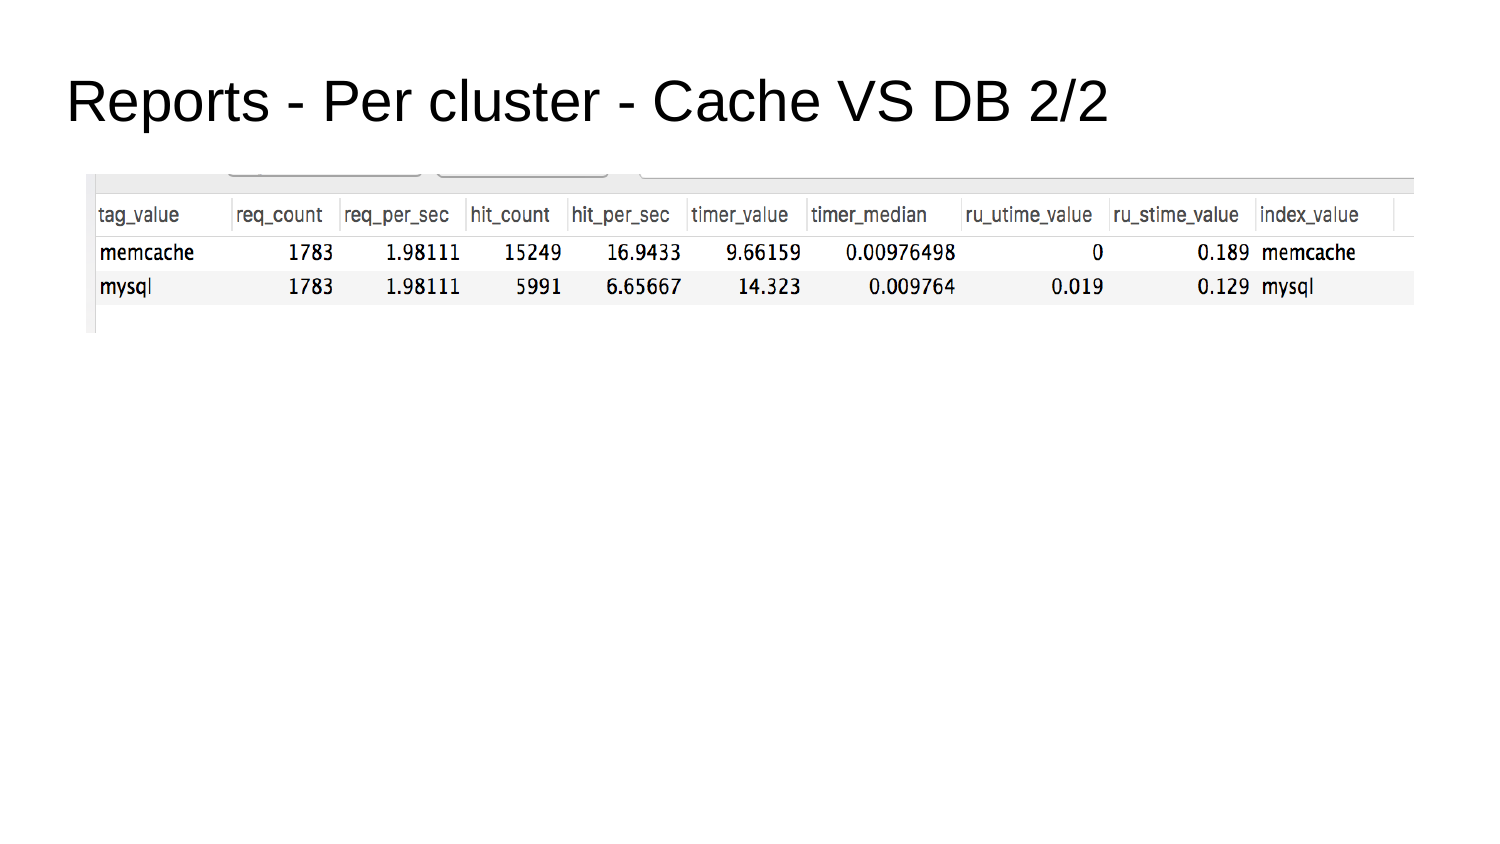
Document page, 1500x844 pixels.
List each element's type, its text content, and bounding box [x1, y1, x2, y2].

picture [86, 174, 1414, 333]
title Reports - Per cluster - Cache VS DB 2/2 [51, 48, 1449, 142]
